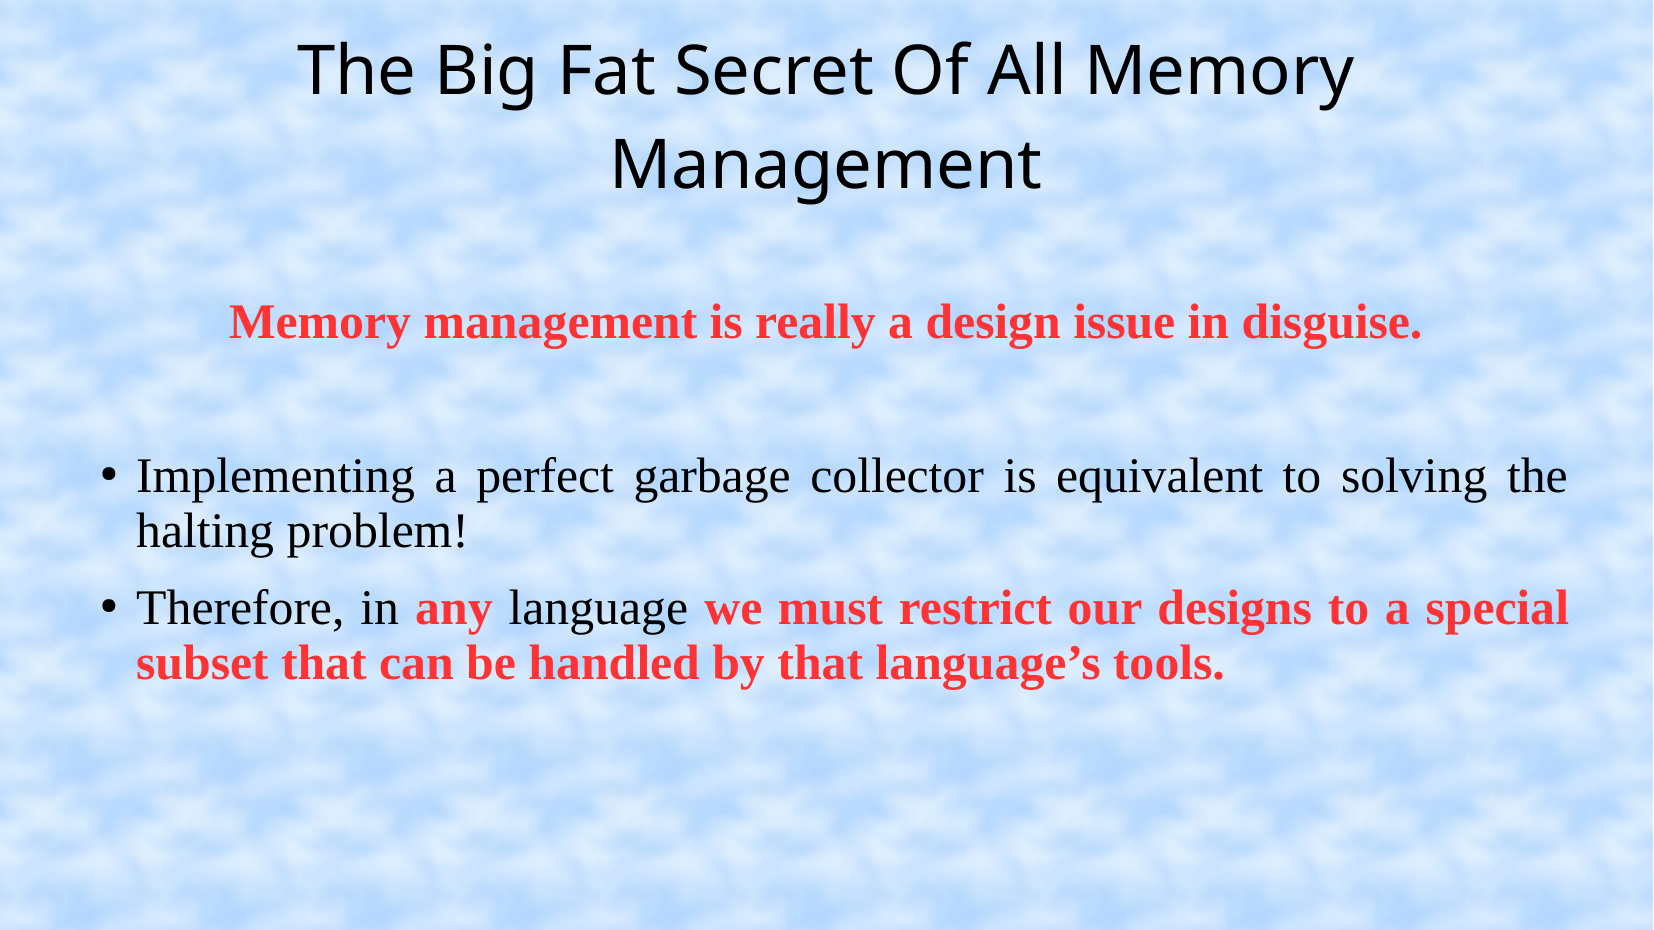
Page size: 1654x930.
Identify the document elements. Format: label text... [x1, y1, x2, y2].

picture [0, 0, 1654, 930]
list Memory management is really a design issue in disguise. Implementing a perfect garbage collector is equivalent to solving the halting problem! Therefore, in any language we must restrict our designs to a special subset that can be handled by that language’s tools. [82, 217, 1571, 841]
title The Big Fat Secret Of All Memory Management [82, 36, 1571, 193]
